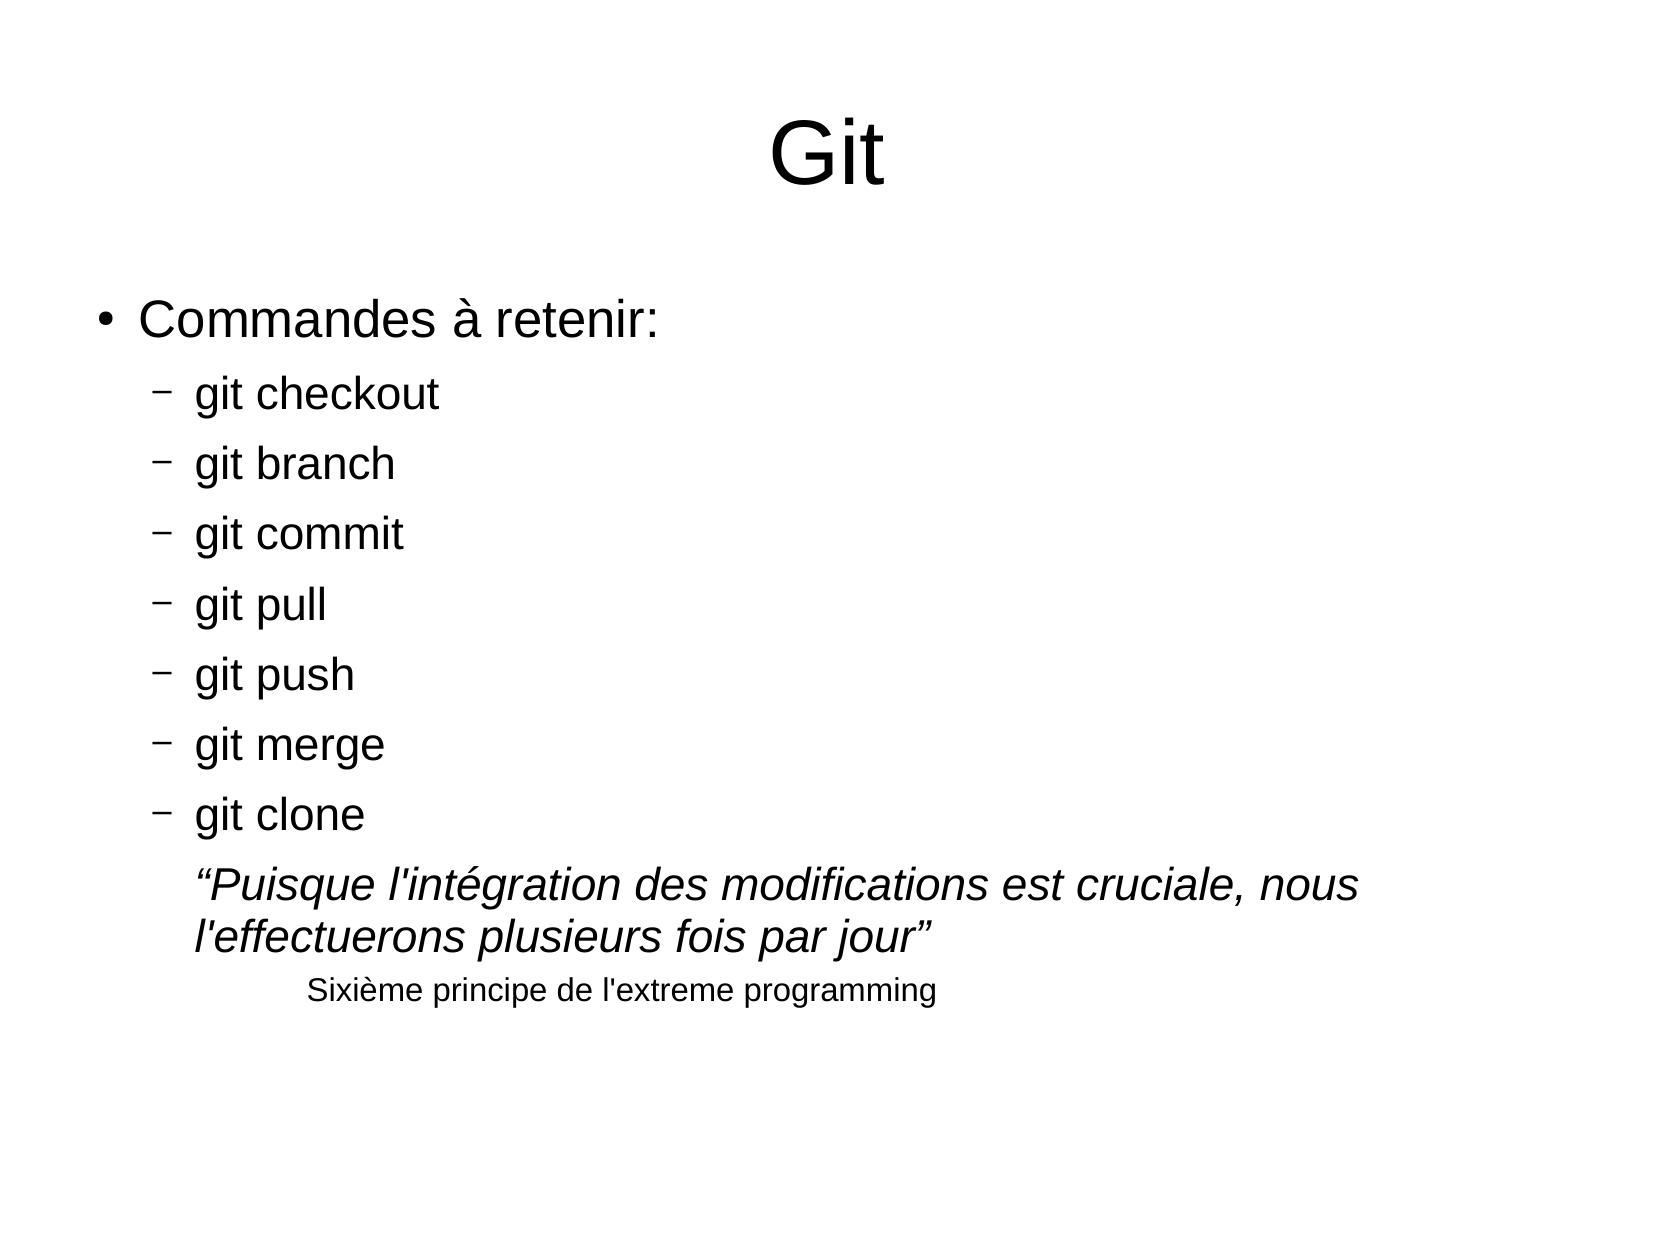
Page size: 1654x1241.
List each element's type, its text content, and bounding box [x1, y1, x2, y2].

list Commandes à retenir: git checkout git branch git commit git pull git push git merge git clone “Puisque l'intégration des modifications est cruciale, nous l'effectuerons plusieurs fois par jour” Sixième principe de l'extreme programming [82, 290, 1571, 1010]
title Git [82, 49, 1571, 257]
